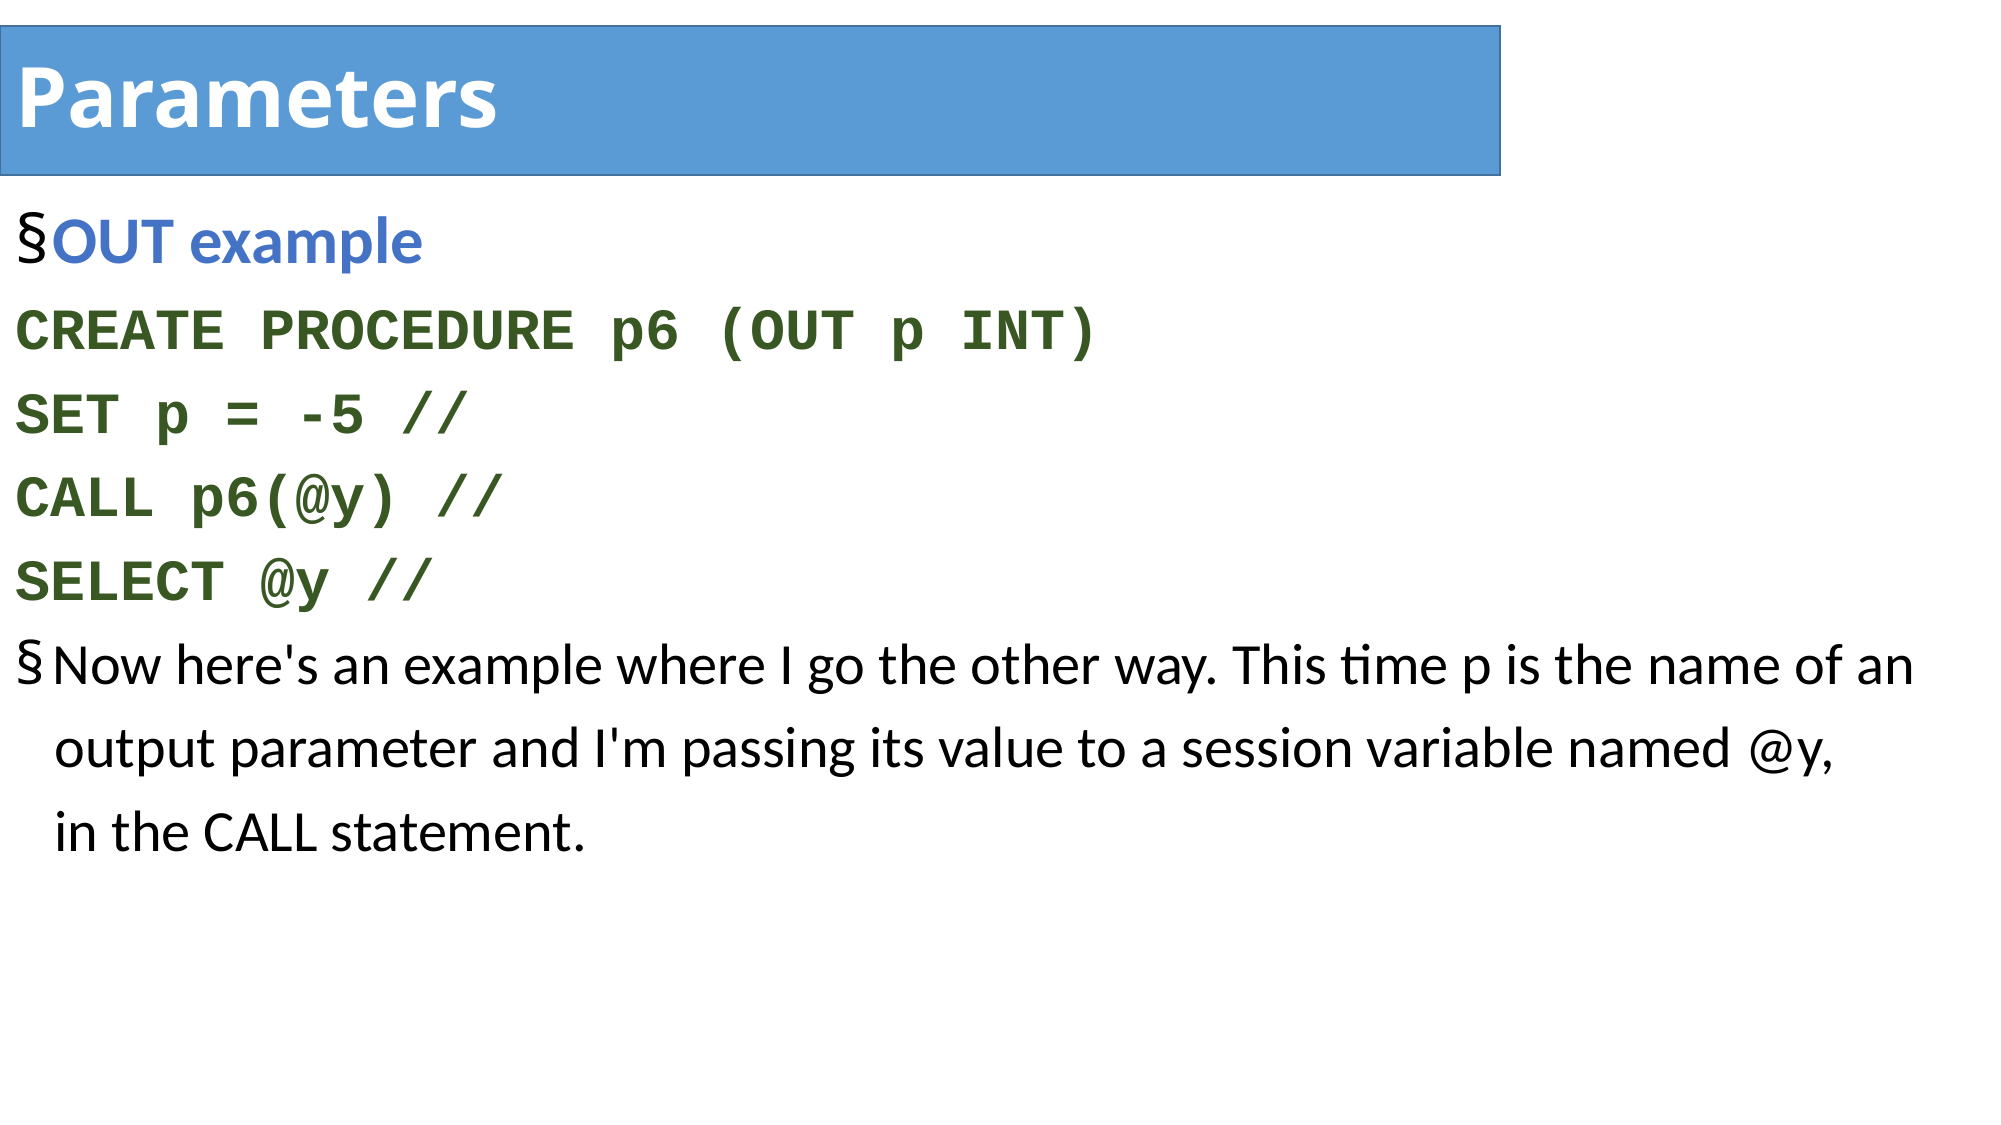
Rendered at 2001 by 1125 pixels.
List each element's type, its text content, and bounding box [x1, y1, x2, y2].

subtitle OUT example CREATE PROCEDURE p6 (OUT p INT) SET p = -5 // CALL p6(@y) // SELECT @y // Now here's an example where I go the other way. This time p is the name of an output parameter and I'm passing its value to a session variable named @y, in the CALL statement. [0, 198, 1964, 1051]
title Parameters [0, 26, 1501, 176]
